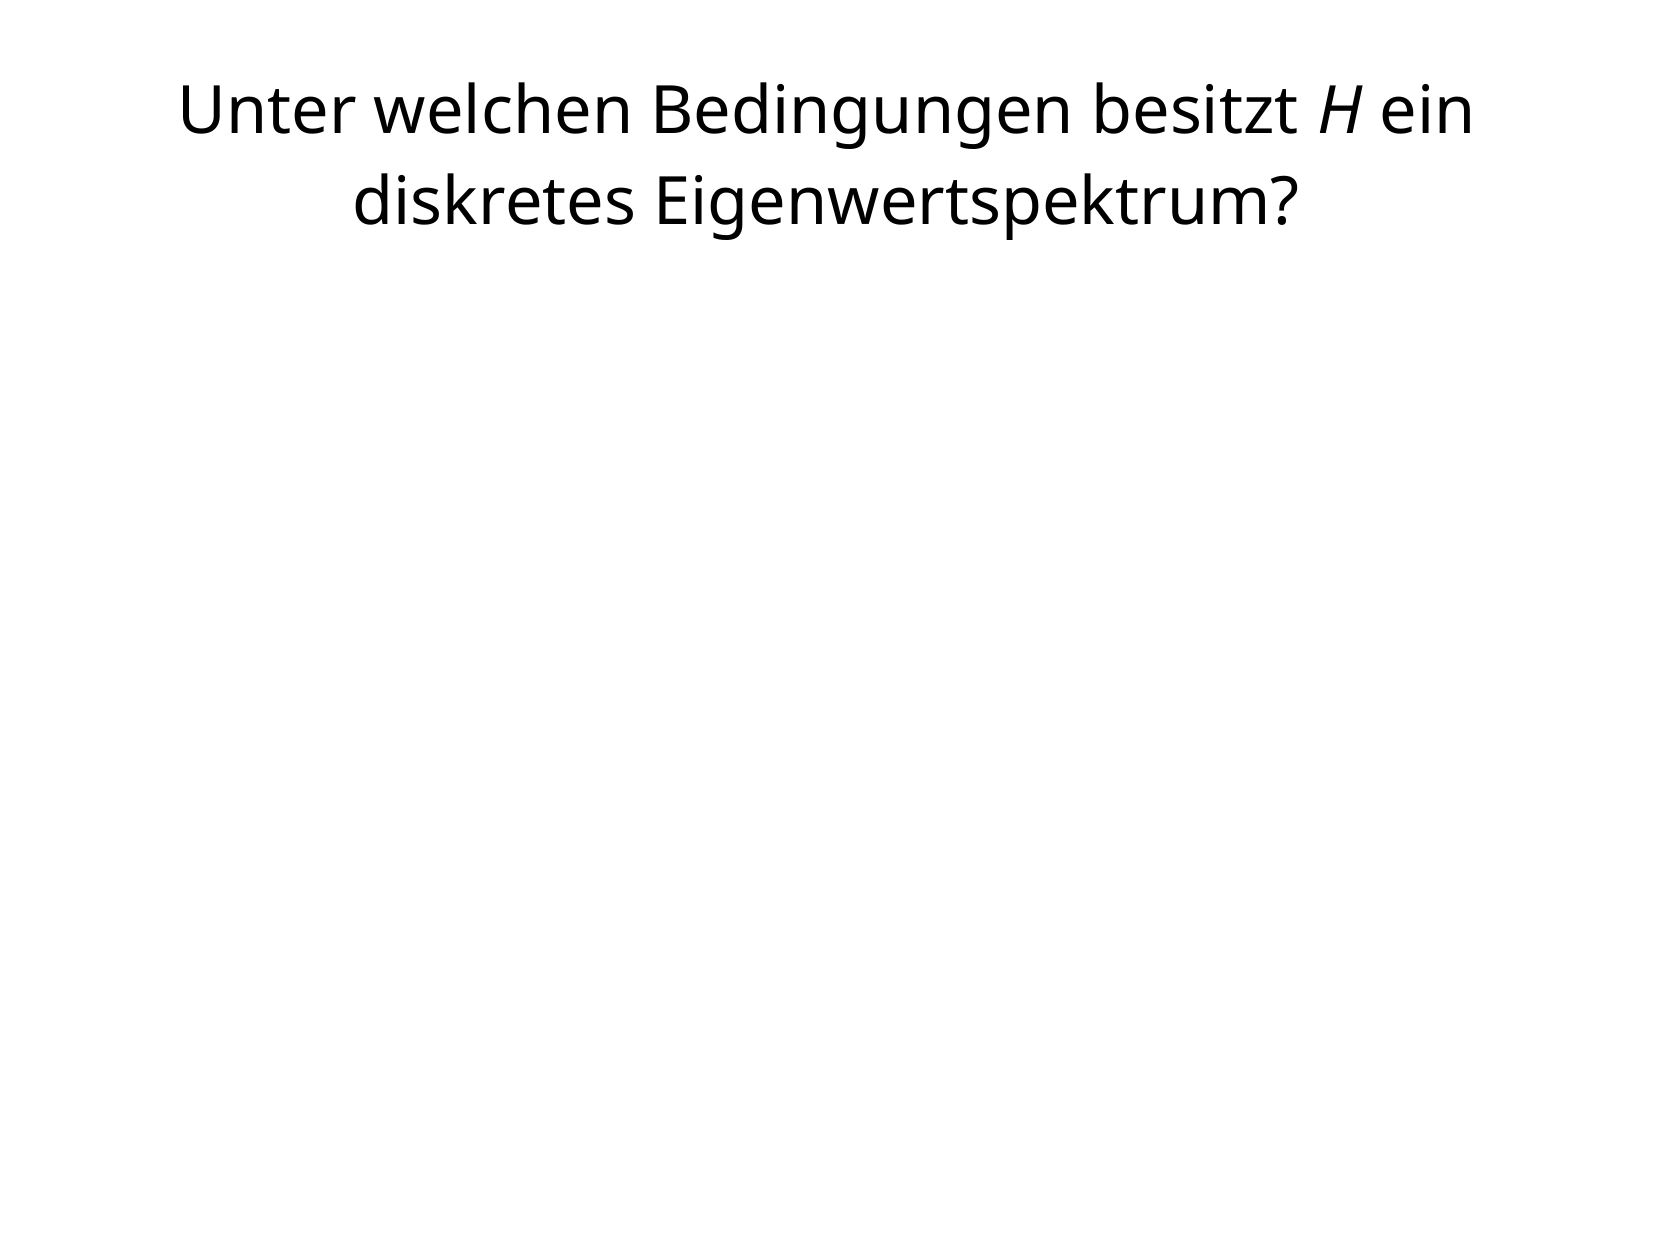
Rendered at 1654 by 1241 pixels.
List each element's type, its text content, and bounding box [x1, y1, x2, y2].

title Unter welchen Bedingungen besitzt H ein diskretes Eigenwertspektrum? [82, 49, 1571, 257]
